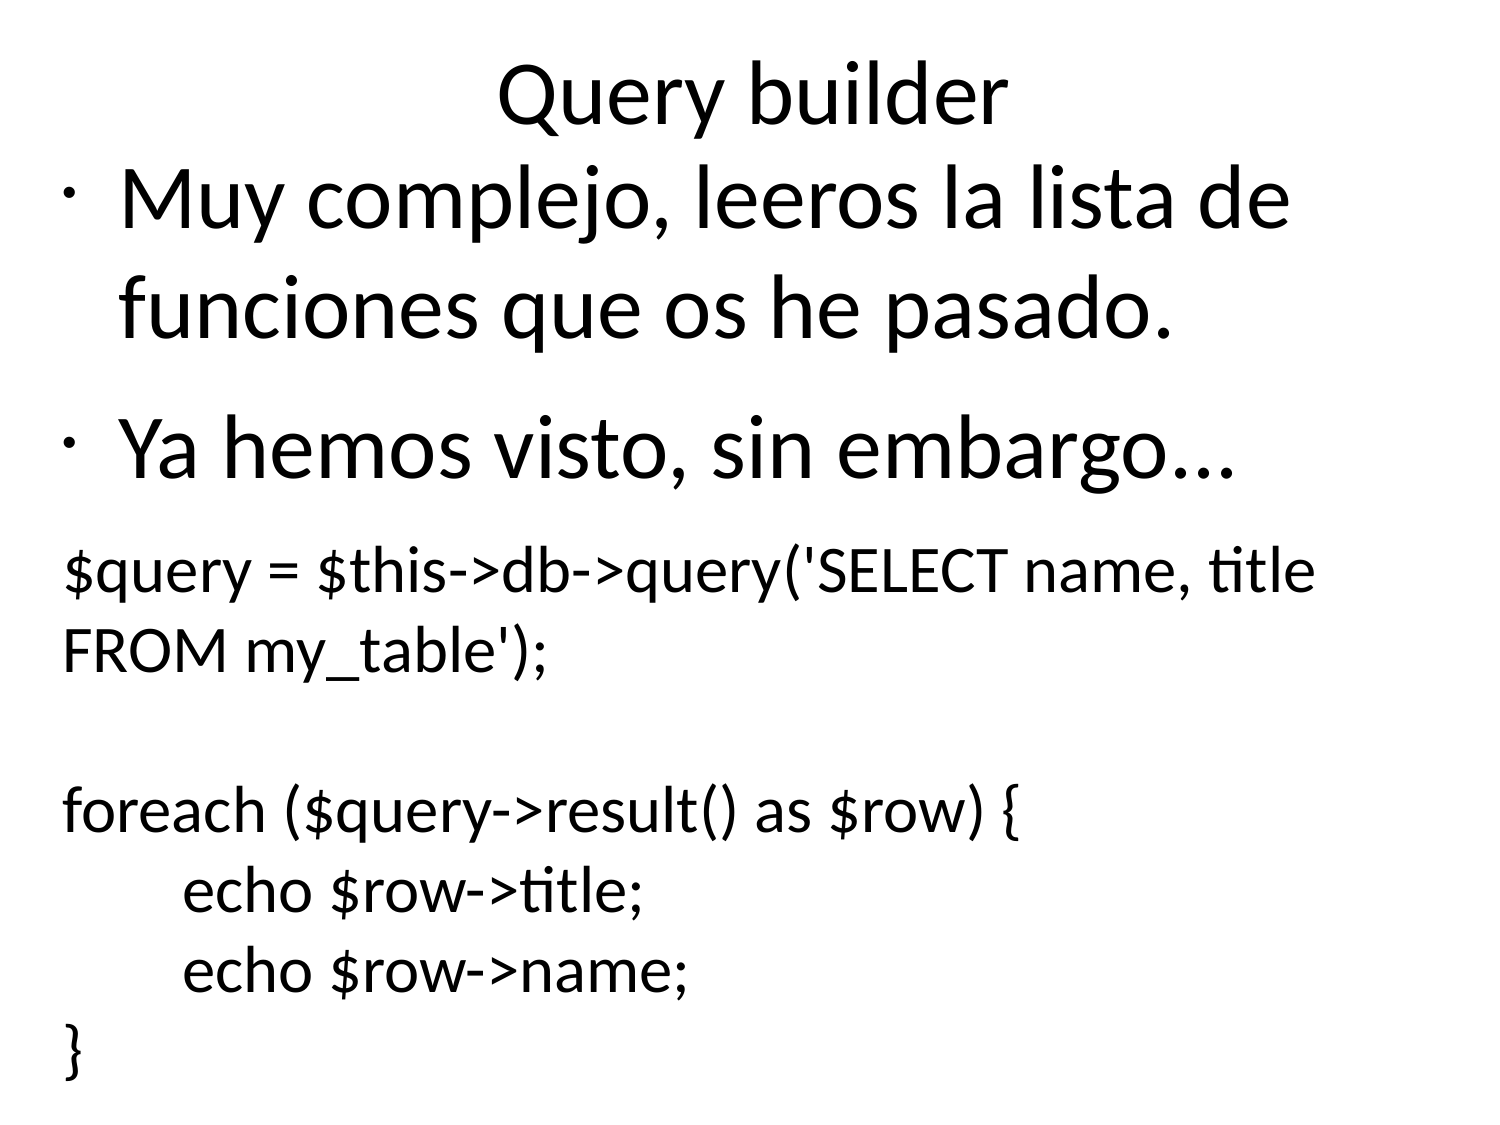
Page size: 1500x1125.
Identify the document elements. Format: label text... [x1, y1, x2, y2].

list [339, 961, 345, 971]
list Muy complejo, leeros la lista de funciones que os he pasado. Ya hemos visto, sin embargo... $query = $this->db->query('SELECT name, title FROM my_table'); foreach ($query->result() as $row) { echo $row->title; echo $row->name; } [47, 129, 1398, 958]
list [75, 262, 1425, 1005]
title Query builder [79, 25, 1430, 213]
list [346, 978, 353, 988]
